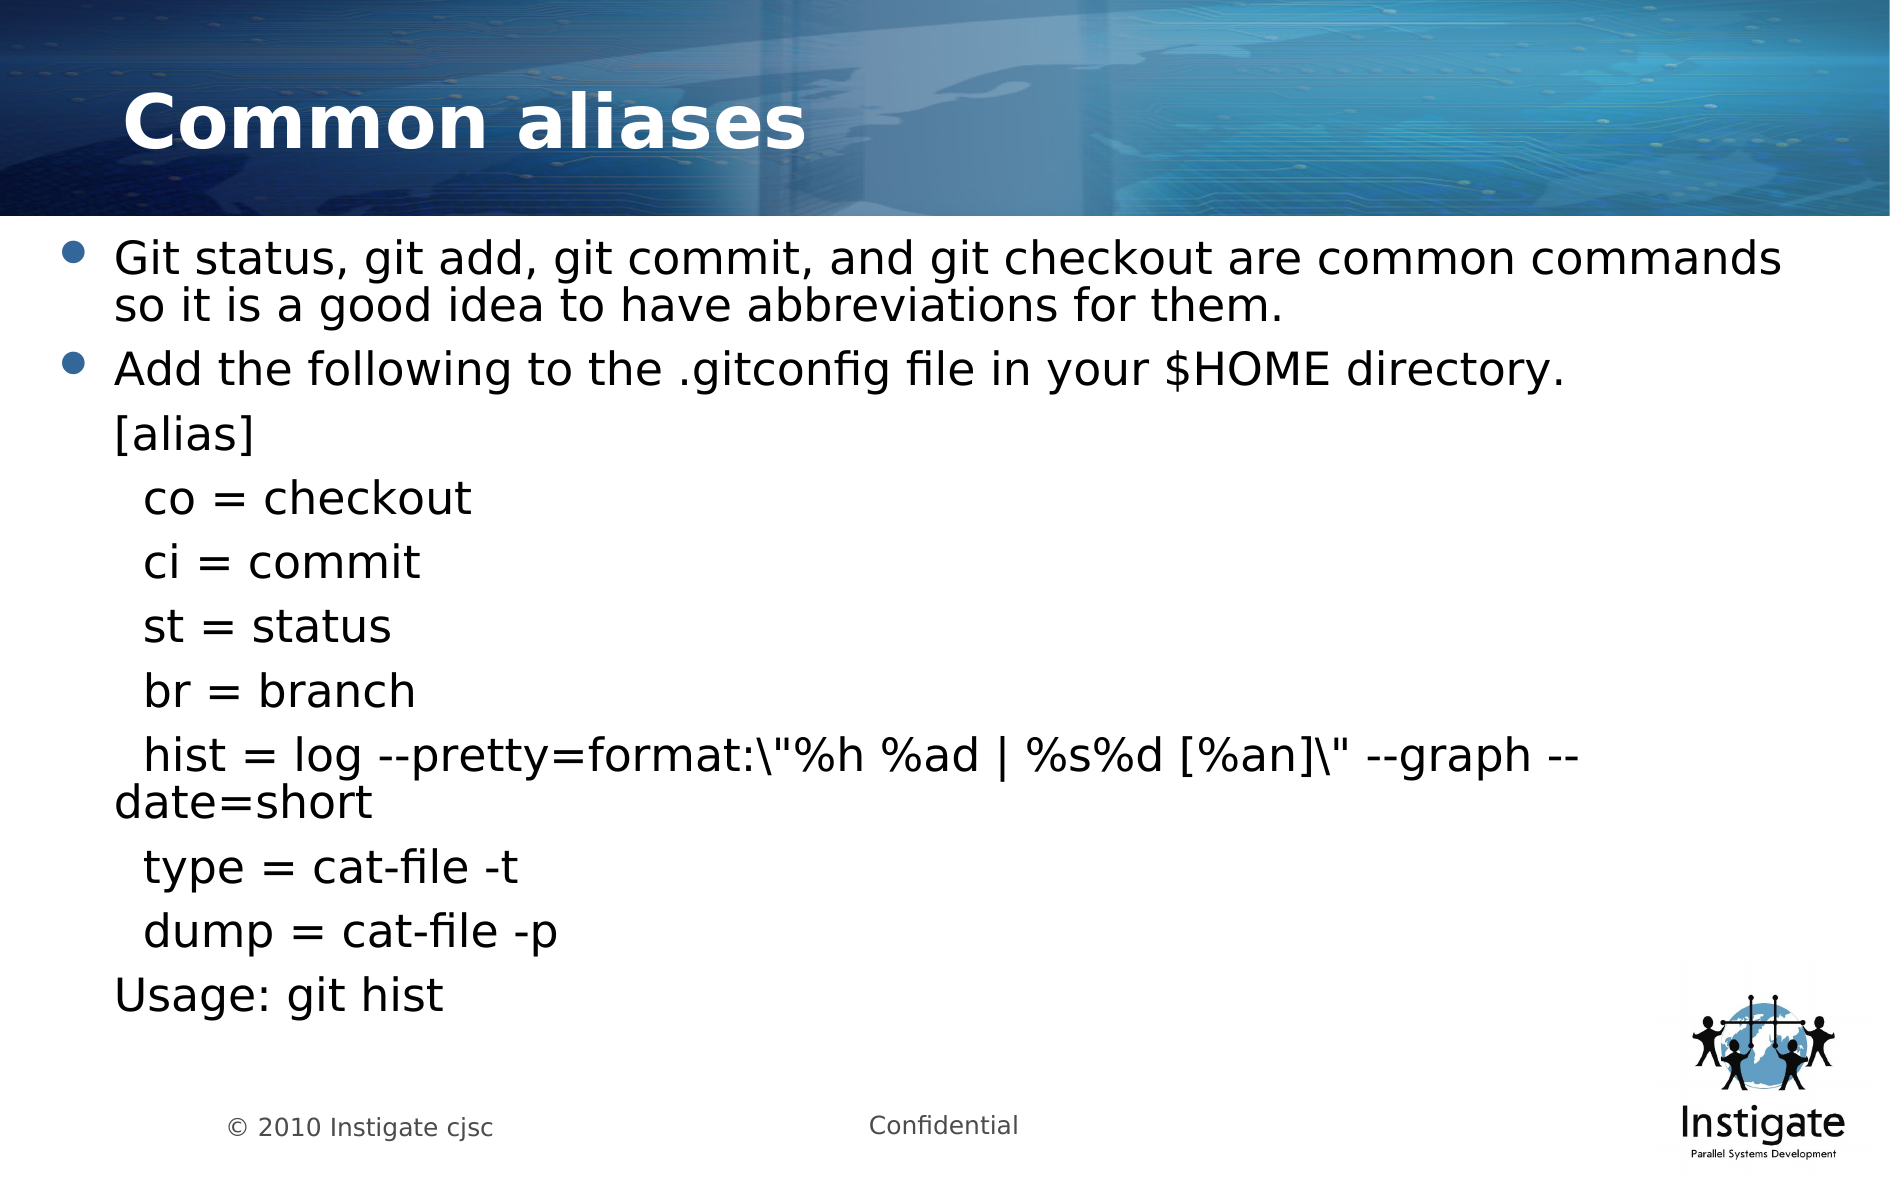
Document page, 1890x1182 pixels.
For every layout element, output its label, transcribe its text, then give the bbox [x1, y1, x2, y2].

picture [0, 0, 1890, 216]
picture [1650, 956, 1876, 1182]
title Common aliases [94, 54, 1793, 210]
list Git status, git add, git commit, and git checkout are common commands so it is a good idea to have abbreviations for them. Add the following to the .gitconfig file in your $HOME directory. [alias] co = checkout ci = commit st = status br = branch hist = log --pretty=format:\"%h %ad | %s%d [%an]\" --graph --date=short type = cat-file -t dump = cat-file -p Usage: git hist [59, 236, 1831, 1028]
